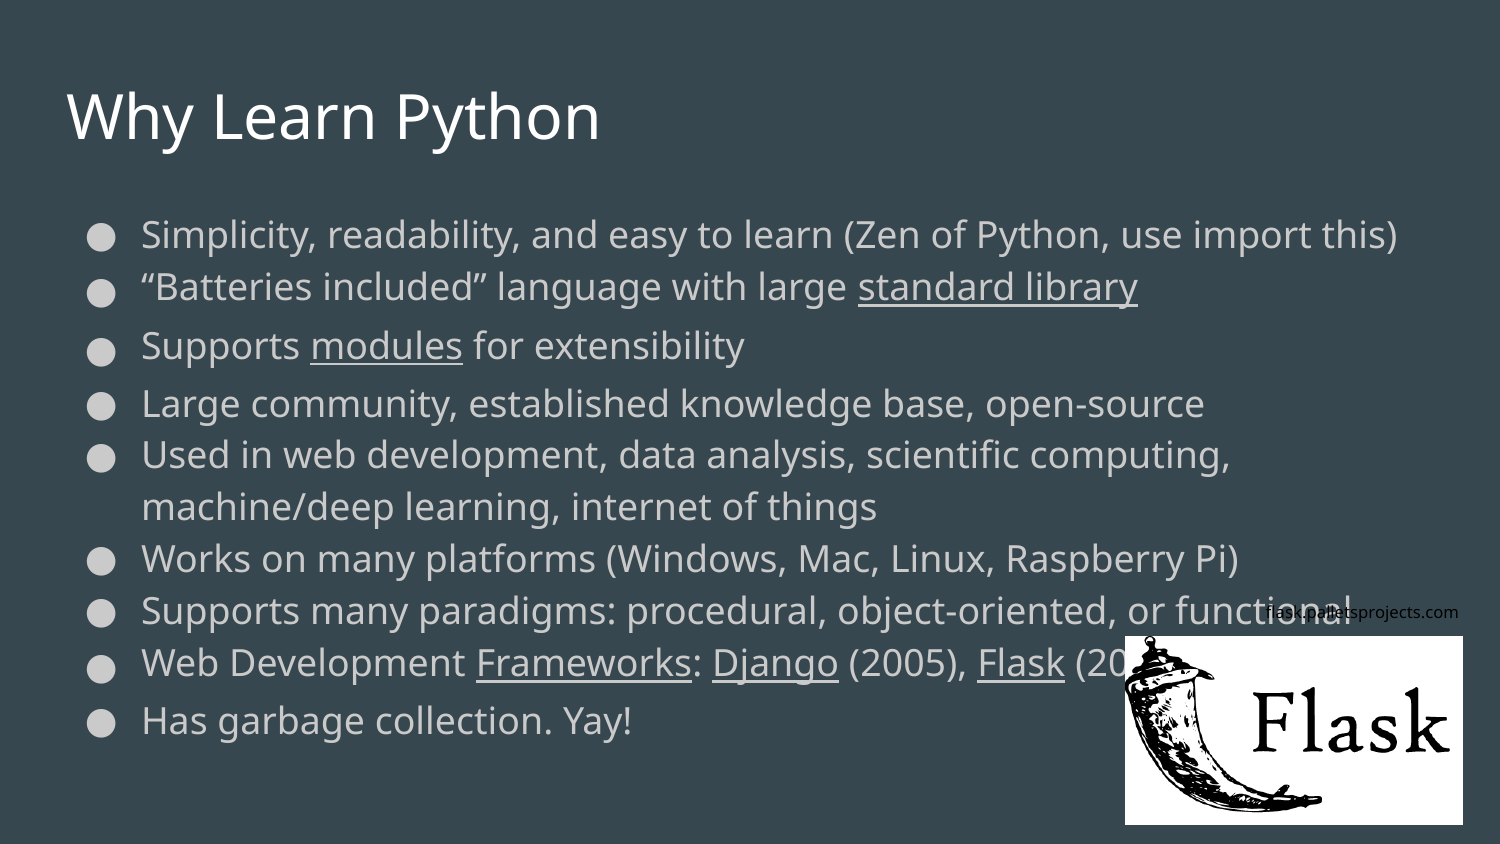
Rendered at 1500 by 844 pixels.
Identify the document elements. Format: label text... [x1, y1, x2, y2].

picture [1125, 636, 1463, 826]
title Why Learn Python [51, 72, 1449, 167]
list Simplicity, readability, and easy to learn (Zen of Python, use import this) “Batteries included” language with large standard library Supports modules for extensibility Large community, established knowledge base, open-source Used in web development, data analysis, scientific computing, machine/deep learning, internet of things Works on many platforms (Windows, Mac, Linux, Raspberry Pi) Supports many paradigms: procedural, object-oriented, or functional Web Development Frameworks: Django (2005), Flask (2010) Has garbage collection. Yay! [51, 189, 1449, 750]
text_box flask.palletsprojects.com [1250, 593, 1475, 632]
